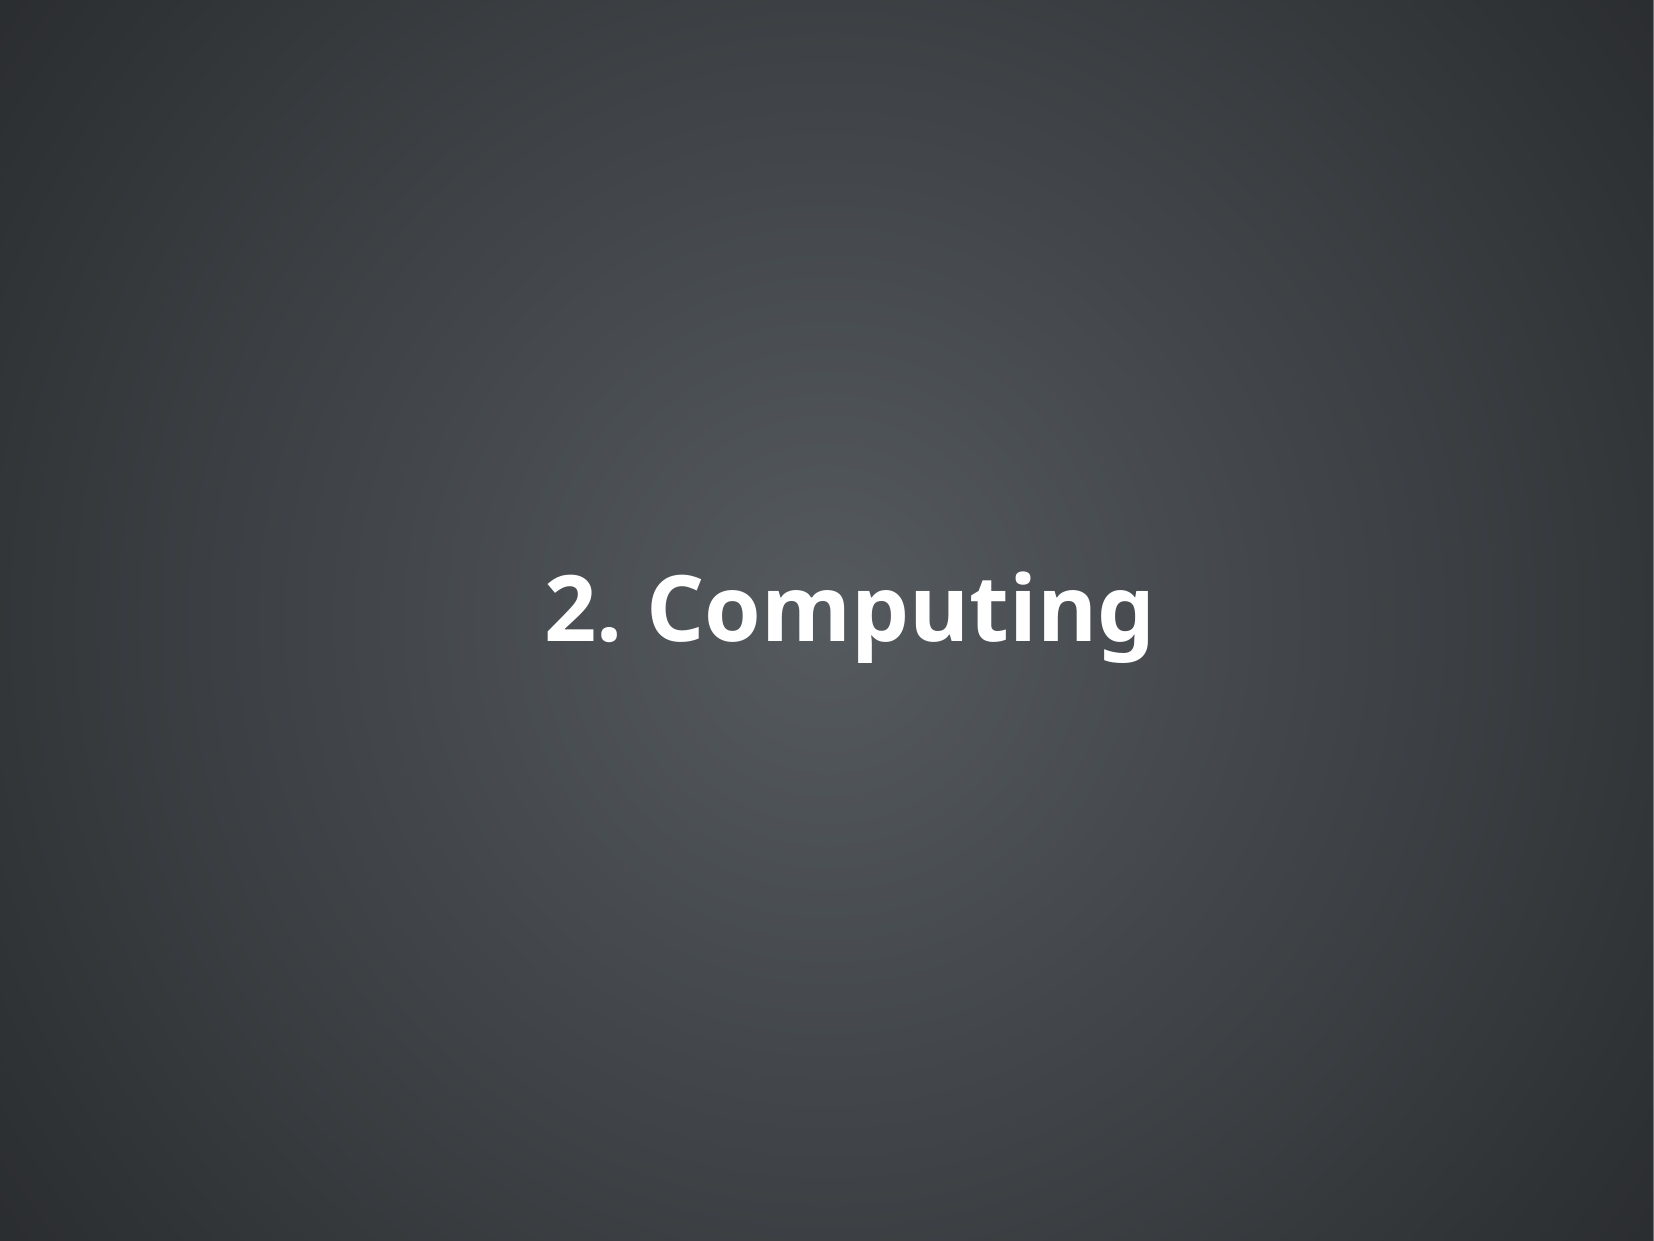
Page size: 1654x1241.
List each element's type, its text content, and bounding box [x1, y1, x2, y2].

title 2. Computing [106, 501, 1595, 710]
picture [0, 0, 1654, 1241]
